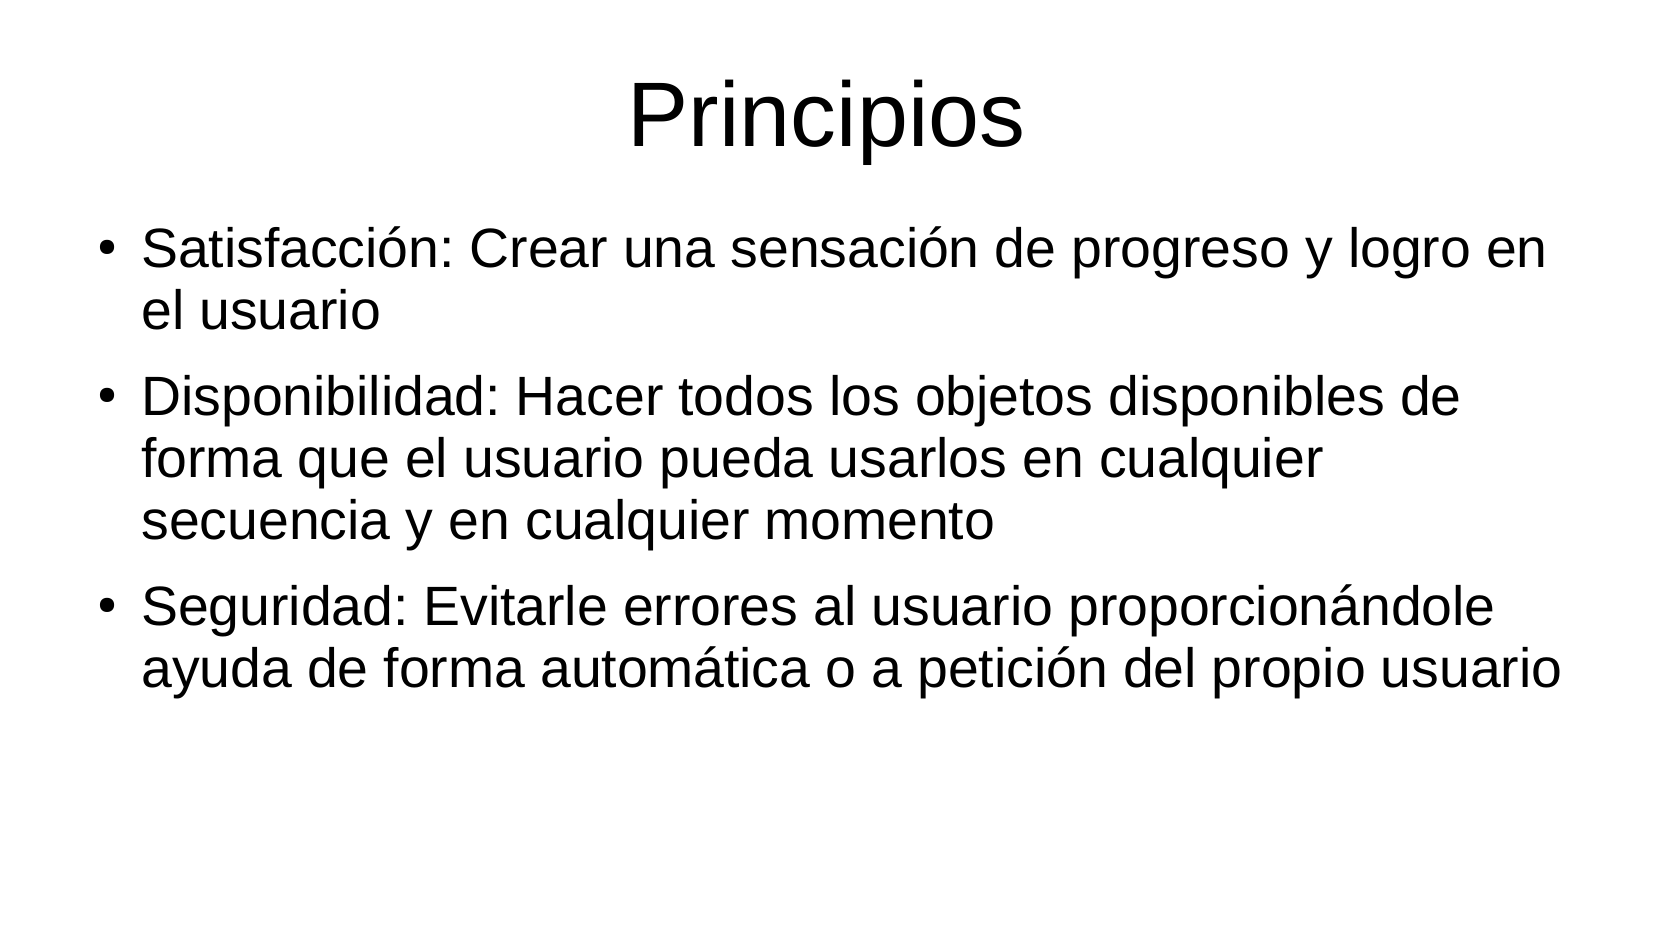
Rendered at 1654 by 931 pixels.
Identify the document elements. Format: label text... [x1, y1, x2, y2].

list Satisfacción: Crear una sensación de progreso y logro en el usuario Disponibilidad: Hacer todos los objetos disponibles de forma que el usuario pueda usarlos en cualquier secuencia y en cualquier momento Seguridad: Evitarle errores al usuario proporcionándole ayuda de forma automática o a petición del propio usuario [82, 217, 1571, 758]
title Principios [82, 37, 1571, 193]
